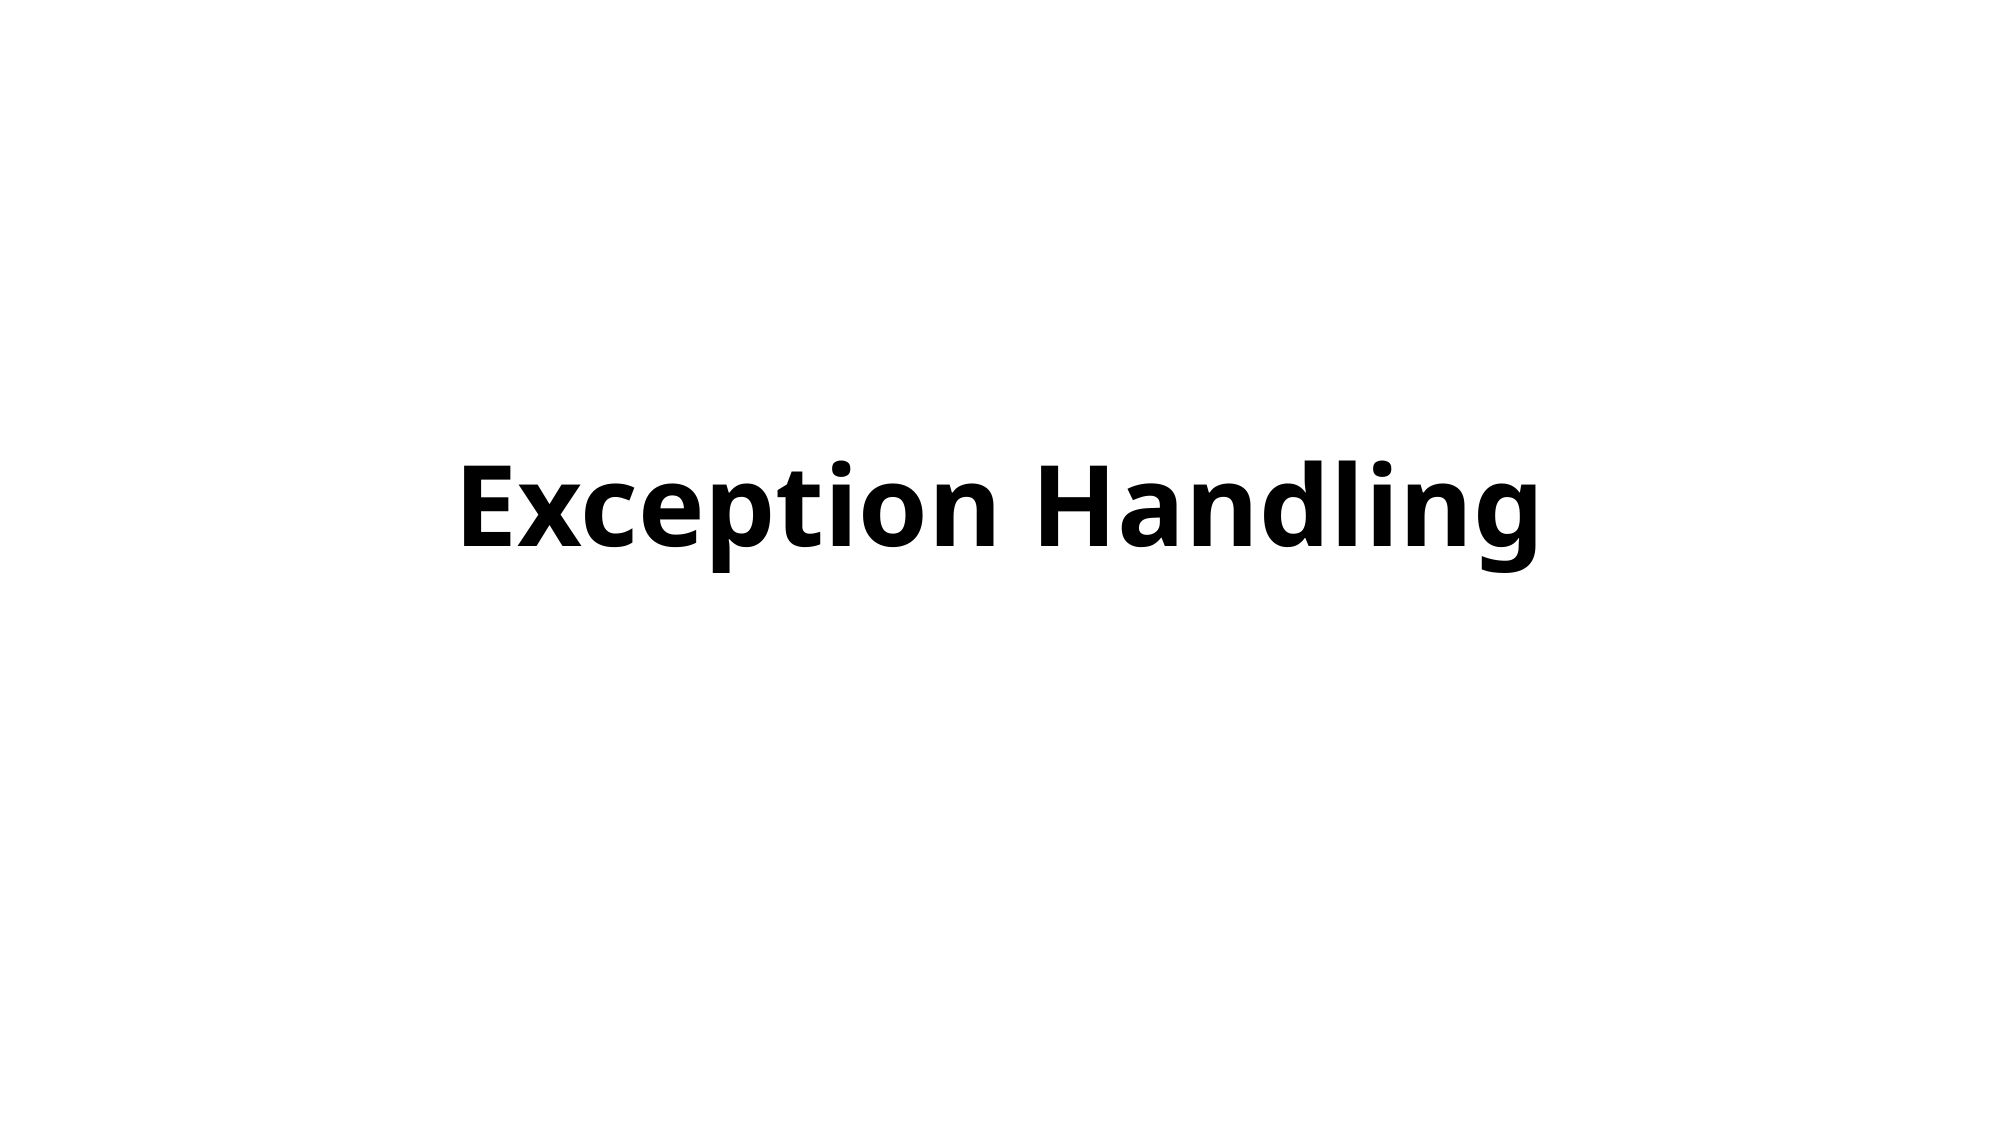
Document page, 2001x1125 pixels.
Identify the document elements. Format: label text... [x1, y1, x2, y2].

title Exception Handling [137, 444, 1863, 720]
